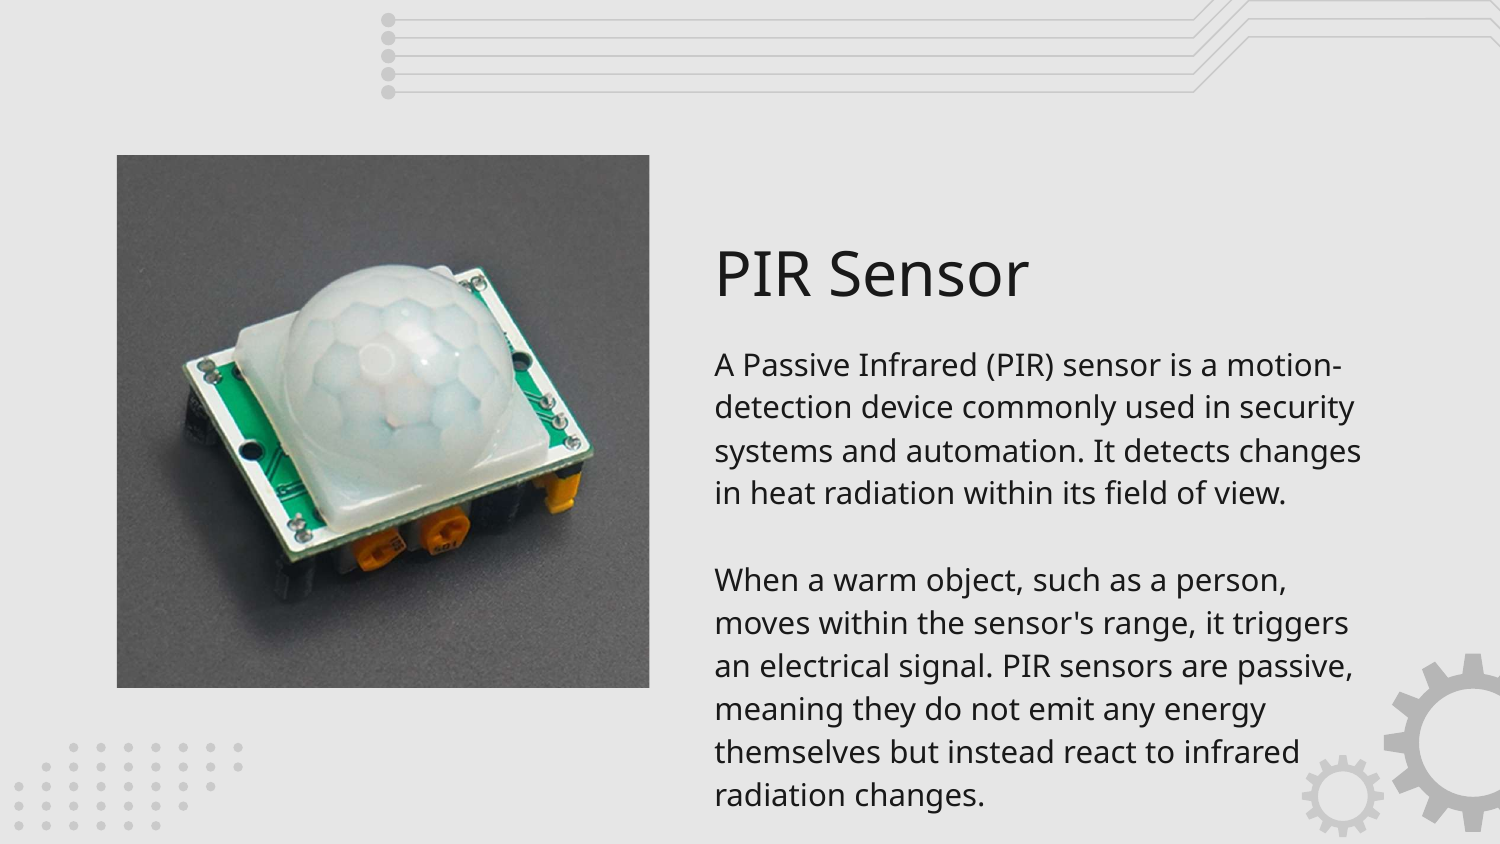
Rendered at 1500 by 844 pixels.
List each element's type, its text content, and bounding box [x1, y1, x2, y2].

list A Passive Infrared (PIR) sensor is a motion-detection device commonly used in security systems and automation. It detects changes in heat radiation within its field of view. When a warm object, such as a person, moves within the sensor's range, it triggers an electrical signal. PIR sensors are passive, meaning they do not emit any energy themselves but instead react to infrared radiation changes. [699, 324, 1384, 688]
title PIR Sensor [699, 155, 1384, 324]
picture [116, 155, 650, 688]
